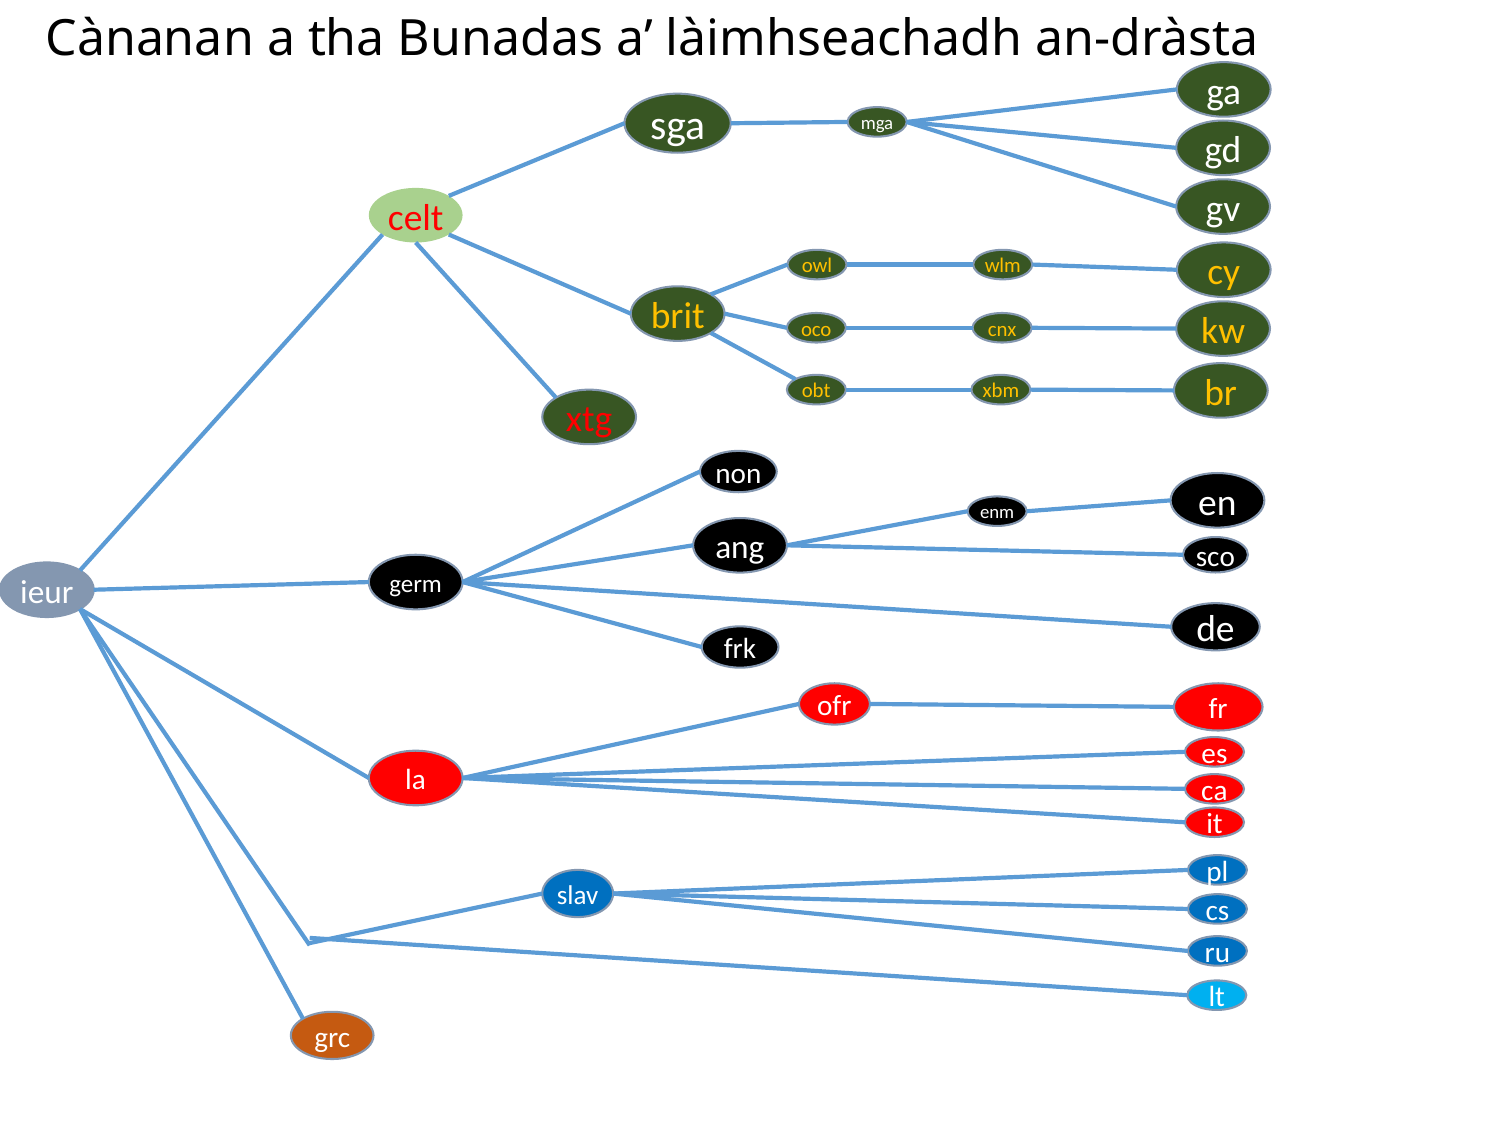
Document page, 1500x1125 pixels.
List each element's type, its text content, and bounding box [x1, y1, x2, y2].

text_box frk [702, 626, 779, 668]
text_box lt [1187, 980, 1247, 1010]
text_box grc [290, 1011, 374, 1060]
text_box wlm [973, 249, 1032, 280]
text_box germ [369, 554, 463, 610]
text_box en [1170, 473, 1265, 528]
text_box ru [1188, 936, 1247, 966]
text_box la [369, 750, 463, 806]
text_box pl [1211, 869, 1218, 879]
text_box it [1185, 807, 1244, 837]
text_box ca [1185, 774, 1244, 804]
text_box ieur [0, 562, 94, 618]
text_box slav [542, 869, 613, 918]
text_box de [1171, 603, 1260, 651]
text_box pl [1188, 855, 1247, 885]
text_box sga [624, 93, 731, 153]
text_box enm [968, 496, 1027, 526]
text_box cs [1188, 894, 1247, 924]
text_box cnx [973, 312, 1032, 343]
text_box es [1185, 737, 1244, 767]
text_box ang [693, 518, 787, 573]
text_box oco [787, 312, 846, 343]
text_box xbm [971, 374, 1030, 405]
text_box br [1174, 363, 1268, 418]
text_box kw [1176, 301, 1270, 356]
text_box cy [1177, 242, 1271, 297]
text_box mga [848, 107, 906, 137]
text_box owl [787, 249, 847, 280]
text_box sco [1183, 537, 1248, 573]
text_box fr [1174, 683, 1263, 731]
title Cànanan a tha Bunadas aʼ làimhseachadh an-dràsta [30, 0, 1493, 76]
text_box gd [1176, 120, 1270, 176]
text_box celt [368, 187, 463, 243]
text_box brit [631, 286, 725, 341]
text_box non [700, 450, 777, 493]
text_box ofr [799, 683, 870, 725]
text_box ga [1177, 62, 1271, 117]
text_box xtg [542, 389, 637, 445]
text_box gv [1176, 179, 1270, 234]
text_box obt [786, 374, 846, 405]
